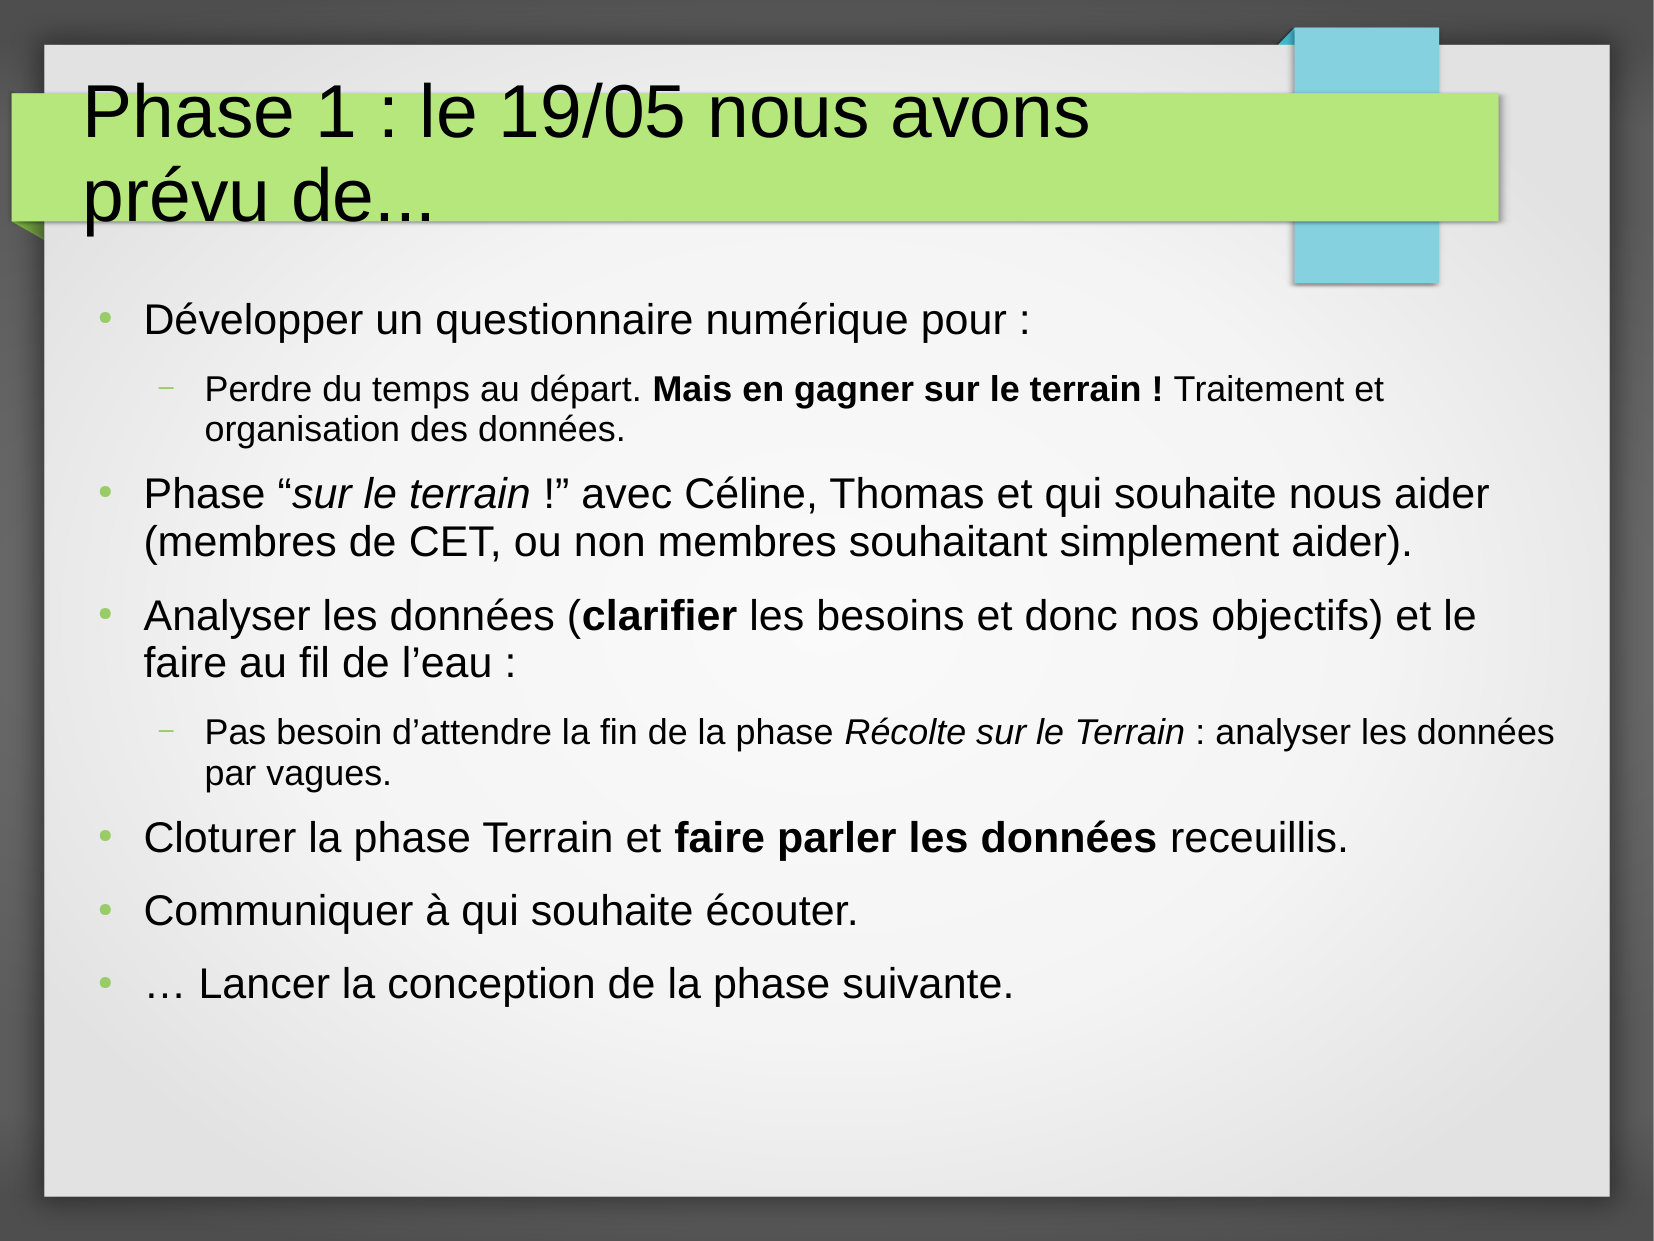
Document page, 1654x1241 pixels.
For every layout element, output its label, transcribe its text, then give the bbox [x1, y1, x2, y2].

title Phase 1 : le 19/05 nous avons prévu de... [82, 69, 1264, 238]
list Développer un questionnaire numérique pour : Perdre du temps au départ. Mais en gagner sur le terrain ! Traitement et organisation des données. Phase “sur le terrain !” avec Céline, Thomas et qui souhaite nous aider (membres de CET, ou non membres souhaitant simplement aider). Analyser les données (clarifier les besoins et donc nos objectifs) et le faire au fil de l’eau : Pas besoin d’attendre la fin de la phase Récolte sur le Terrain : analyser les données par vagues. Cloturer la phase Terrain et faire parler les données receuillis. Communiquer à qui souhaite écouter. … Lancer la conception de la phase suivante. [82, 295, 1571, 1015]
picture [0, 0, 1654, 1241]
